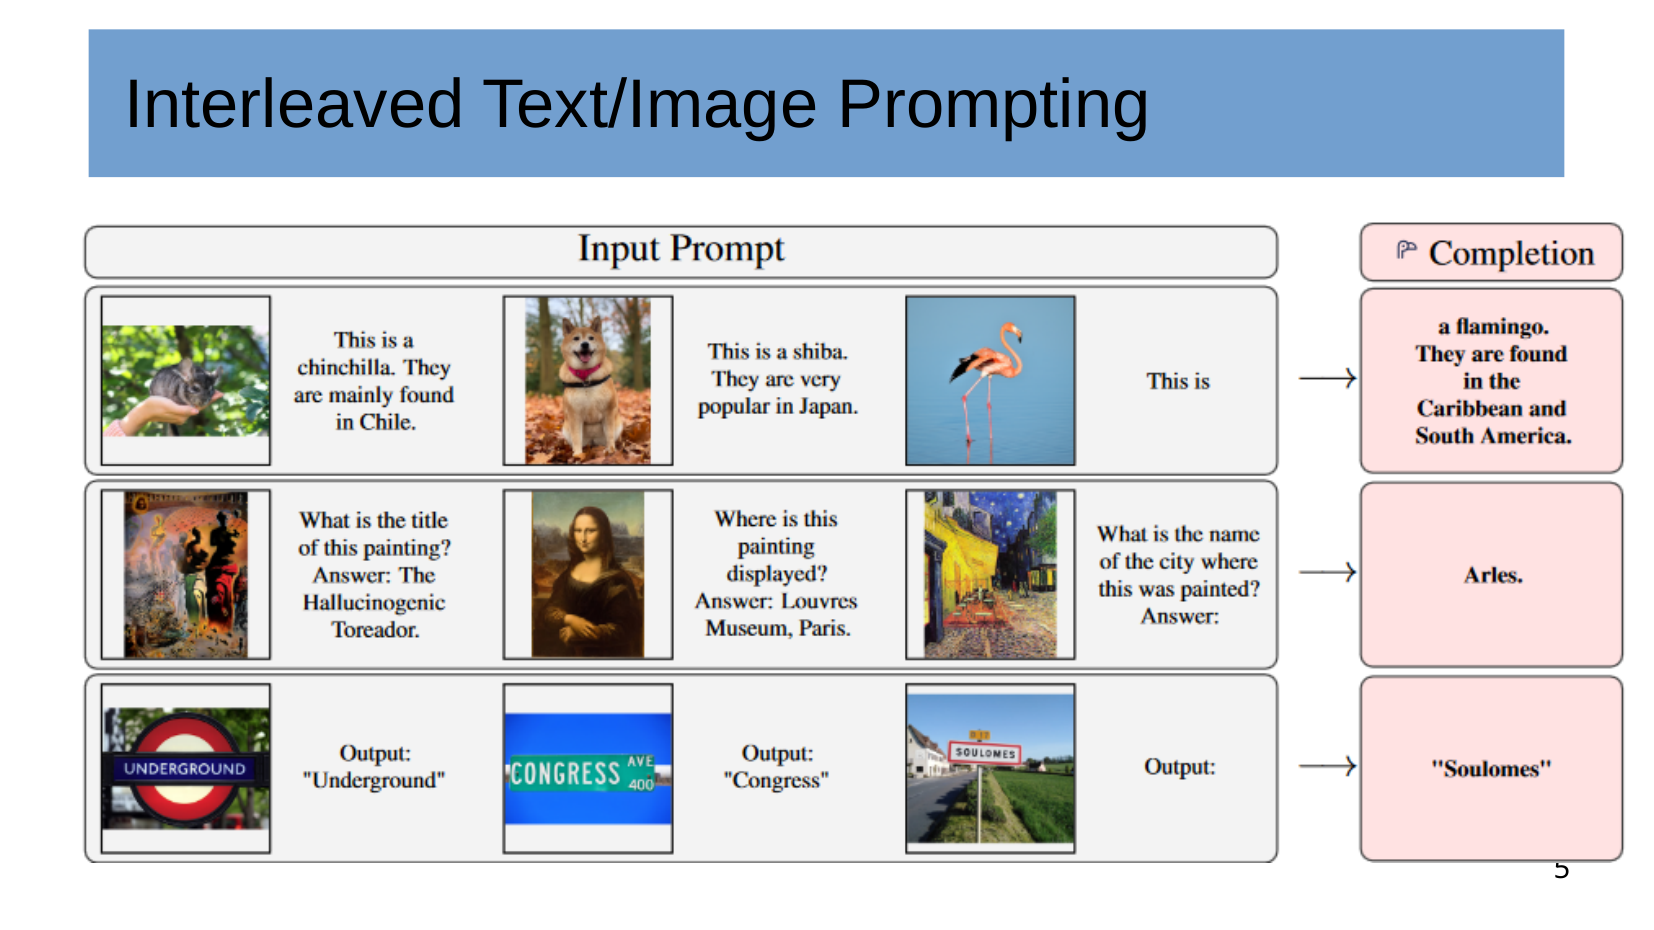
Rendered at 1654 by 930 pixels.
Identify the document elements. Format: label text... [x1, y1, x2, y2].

title Interleaved Text/Image Prompting [88, 29, 1565, 178]
picture [62, 187, 1635, 863]
